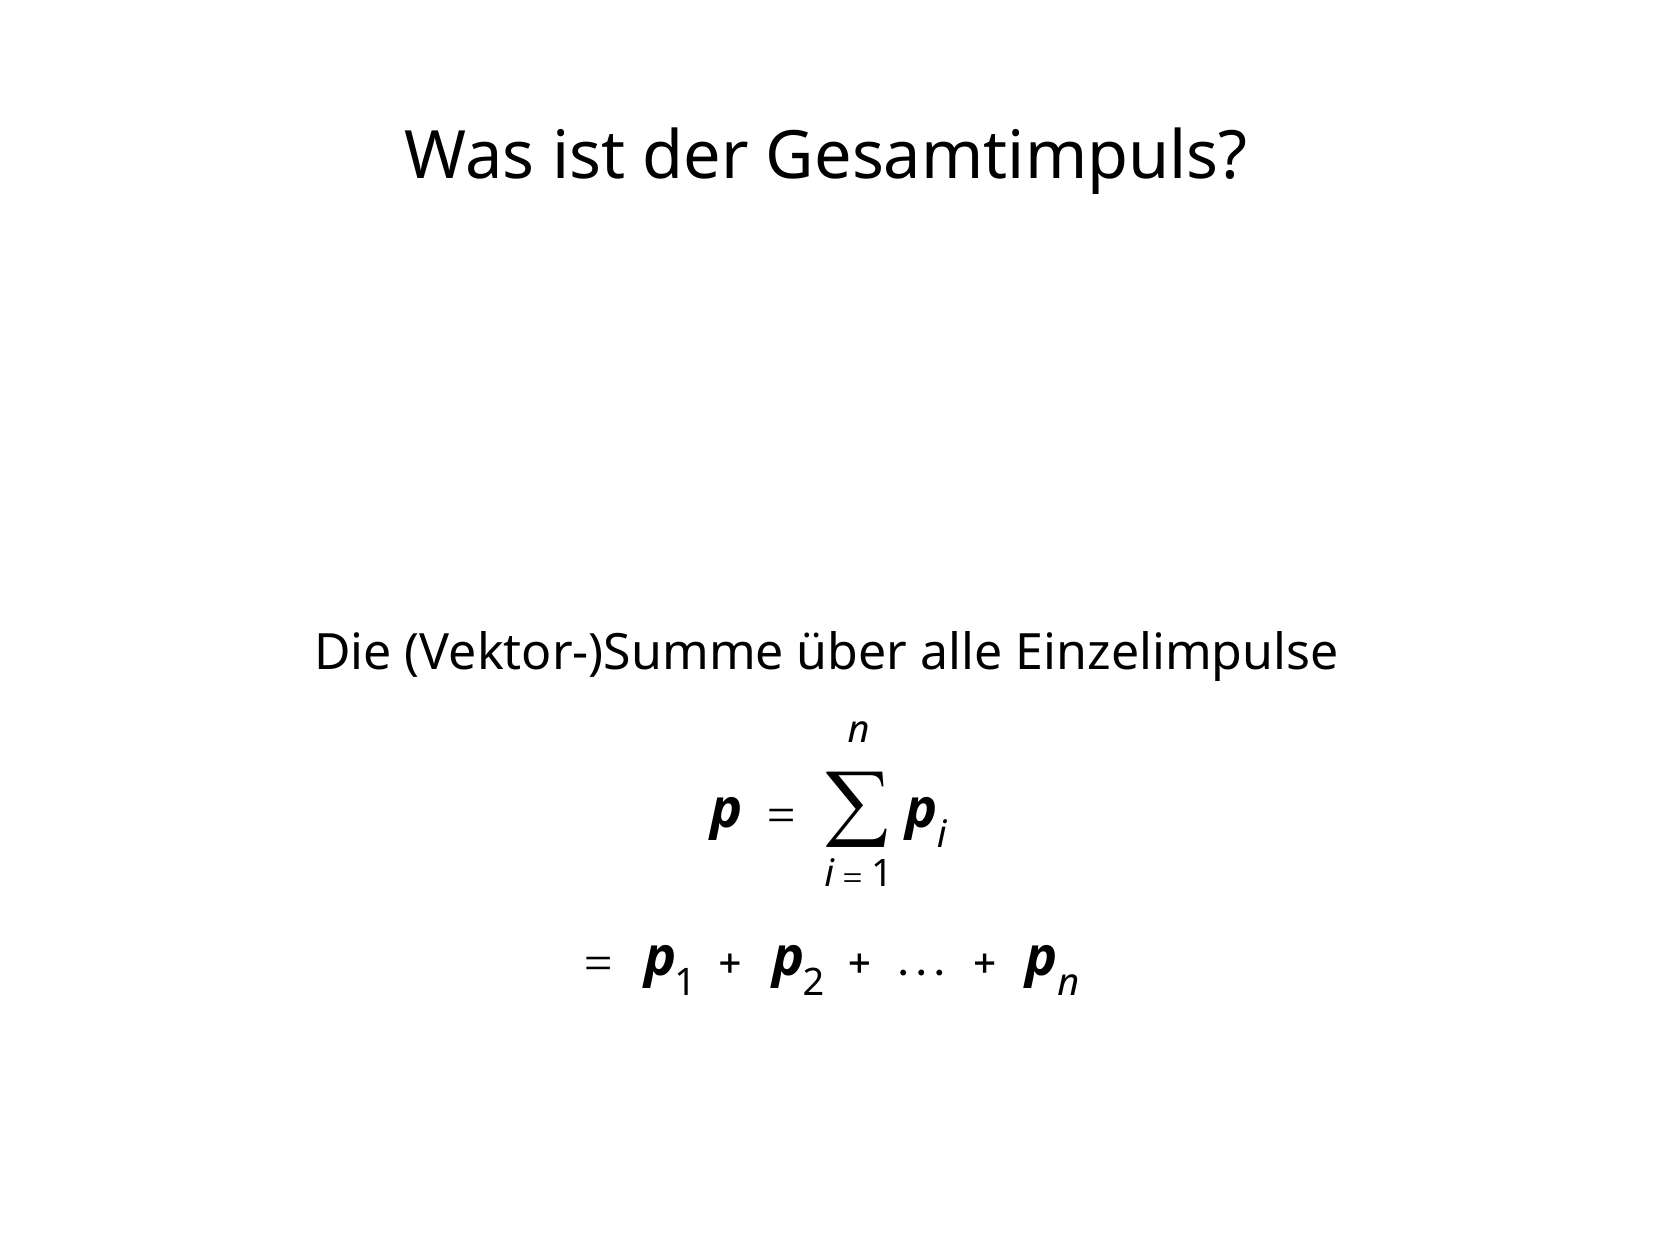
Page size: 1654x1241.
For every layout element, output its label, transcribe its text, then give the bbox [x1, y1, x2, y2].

title Was ist der Gesamtimpuls? [82, 49, 1571, 257]
chart [571, 706, 1083, 1006]
subtitle Die (Vektor-)Summe über alle Einzelimpulse [82, 290, 1571, 1010]
